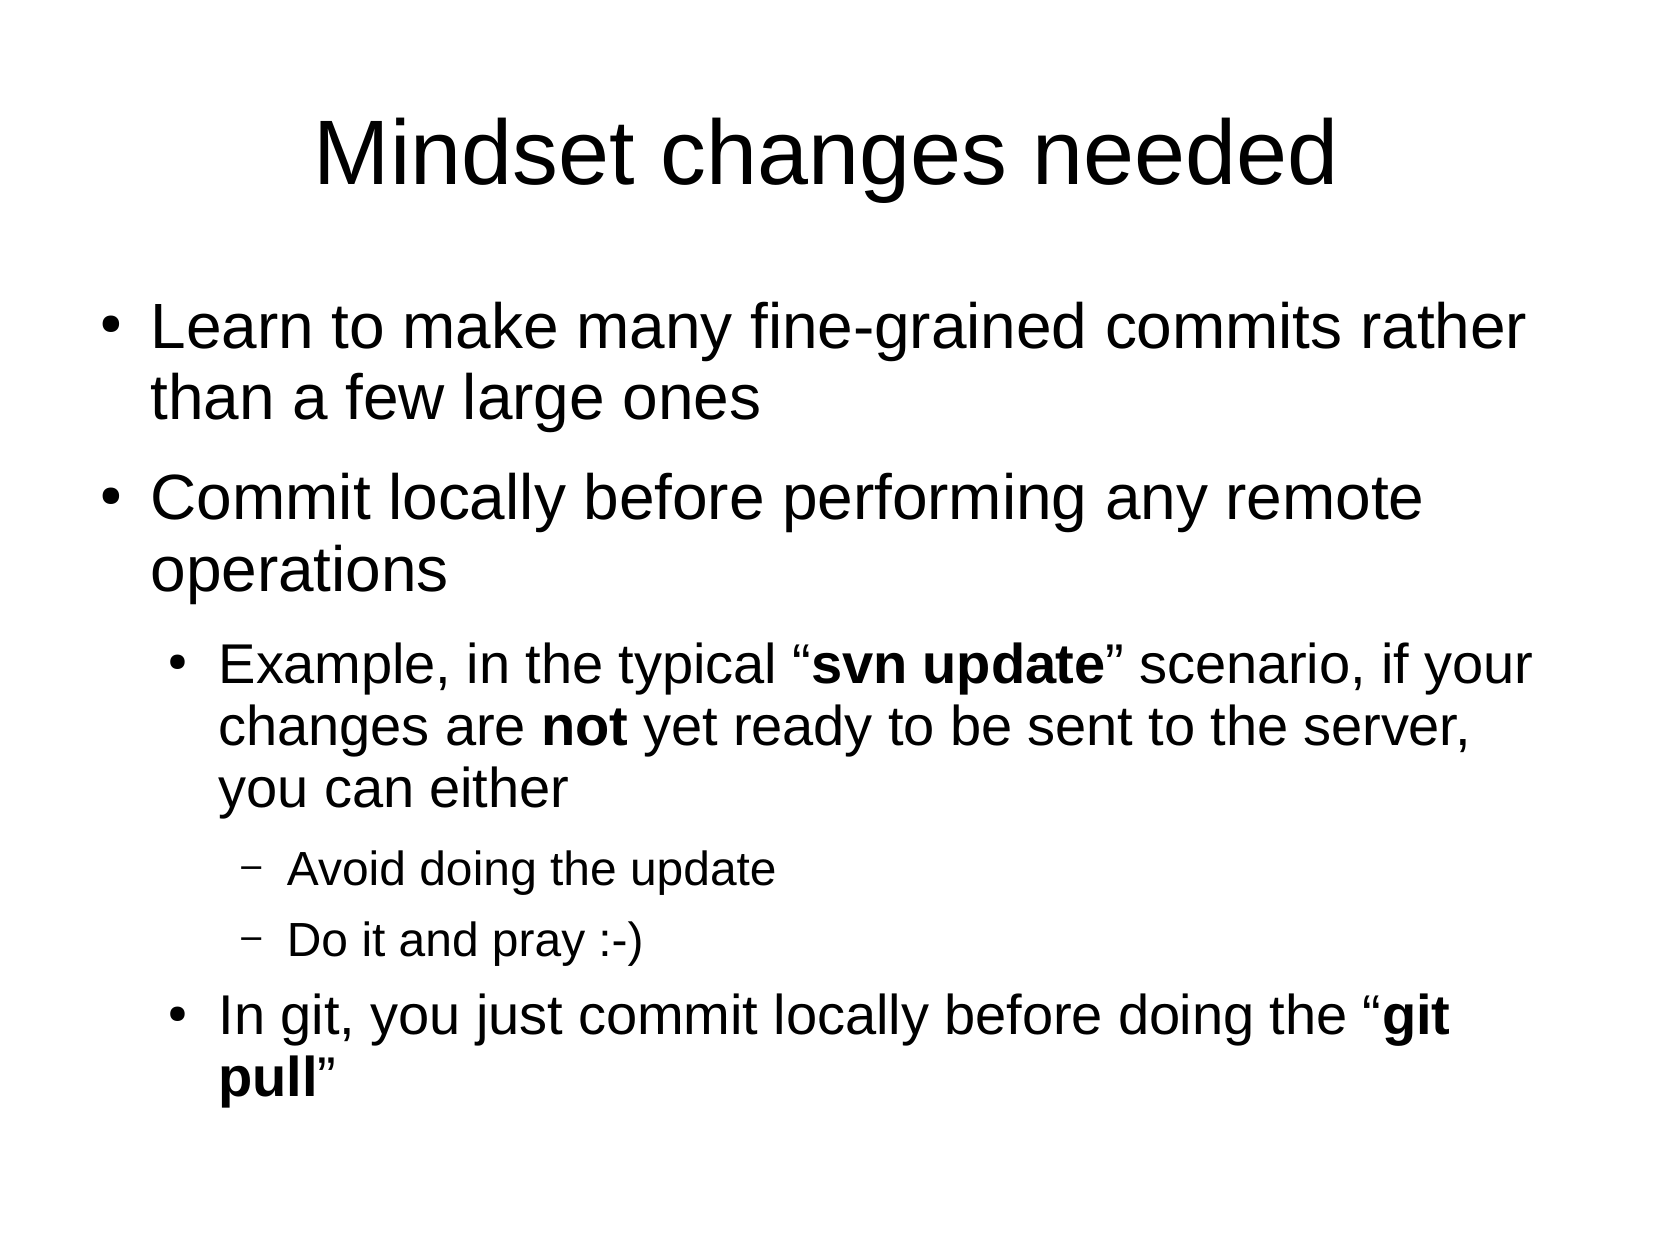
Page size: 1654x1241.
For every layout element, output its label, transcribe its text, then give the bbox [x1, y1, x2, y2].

title Mindset changes needed [82, 56, 1571, 250]
list Learn to make many fine-grained commits rather than a few large ones Commit locally before performing any remote operations Example, in the typical “svn update” scenario, if your changes are not yet ready to be sent to the server, you can either Avoid doing the update Do it and pray :-) In git, you just commit locally before doing the “git pull” [82, 290, 1571, 1109]
